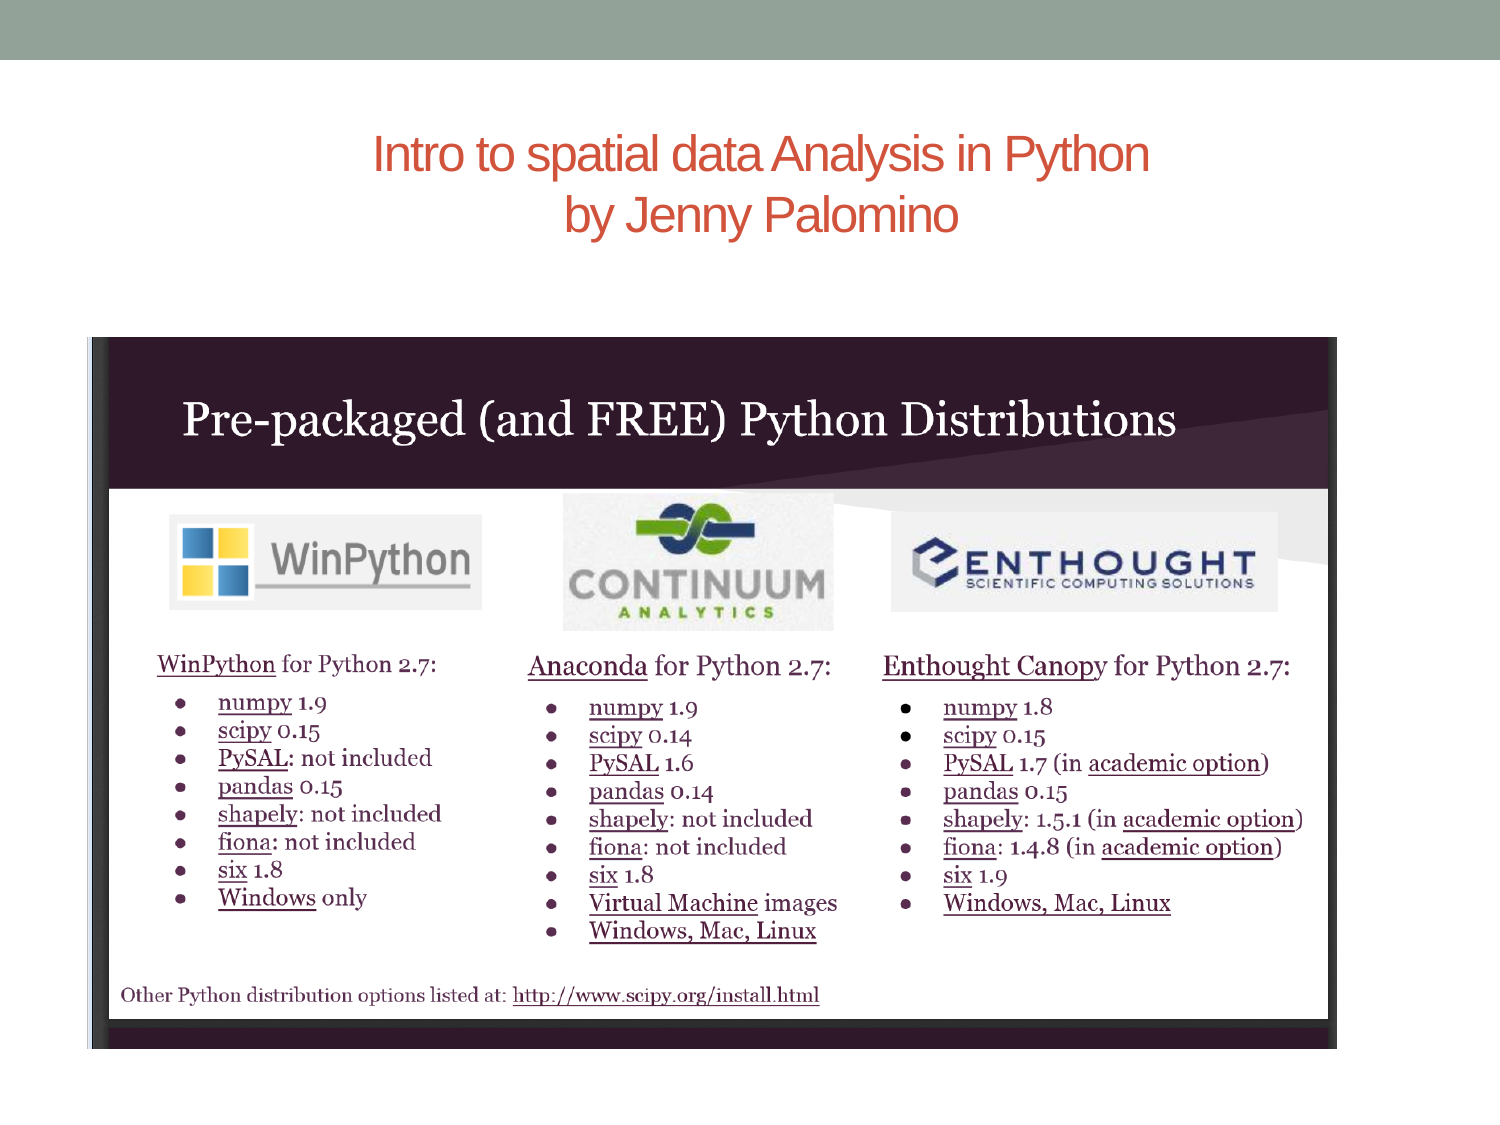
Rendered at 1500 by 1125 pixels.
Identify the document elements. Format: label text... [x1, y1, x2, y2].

picture [87, 337, 1337, 1049]
title Intro to spatial data Analysis in Python by Jenny Palomino [86, 112, 1437, 313]
